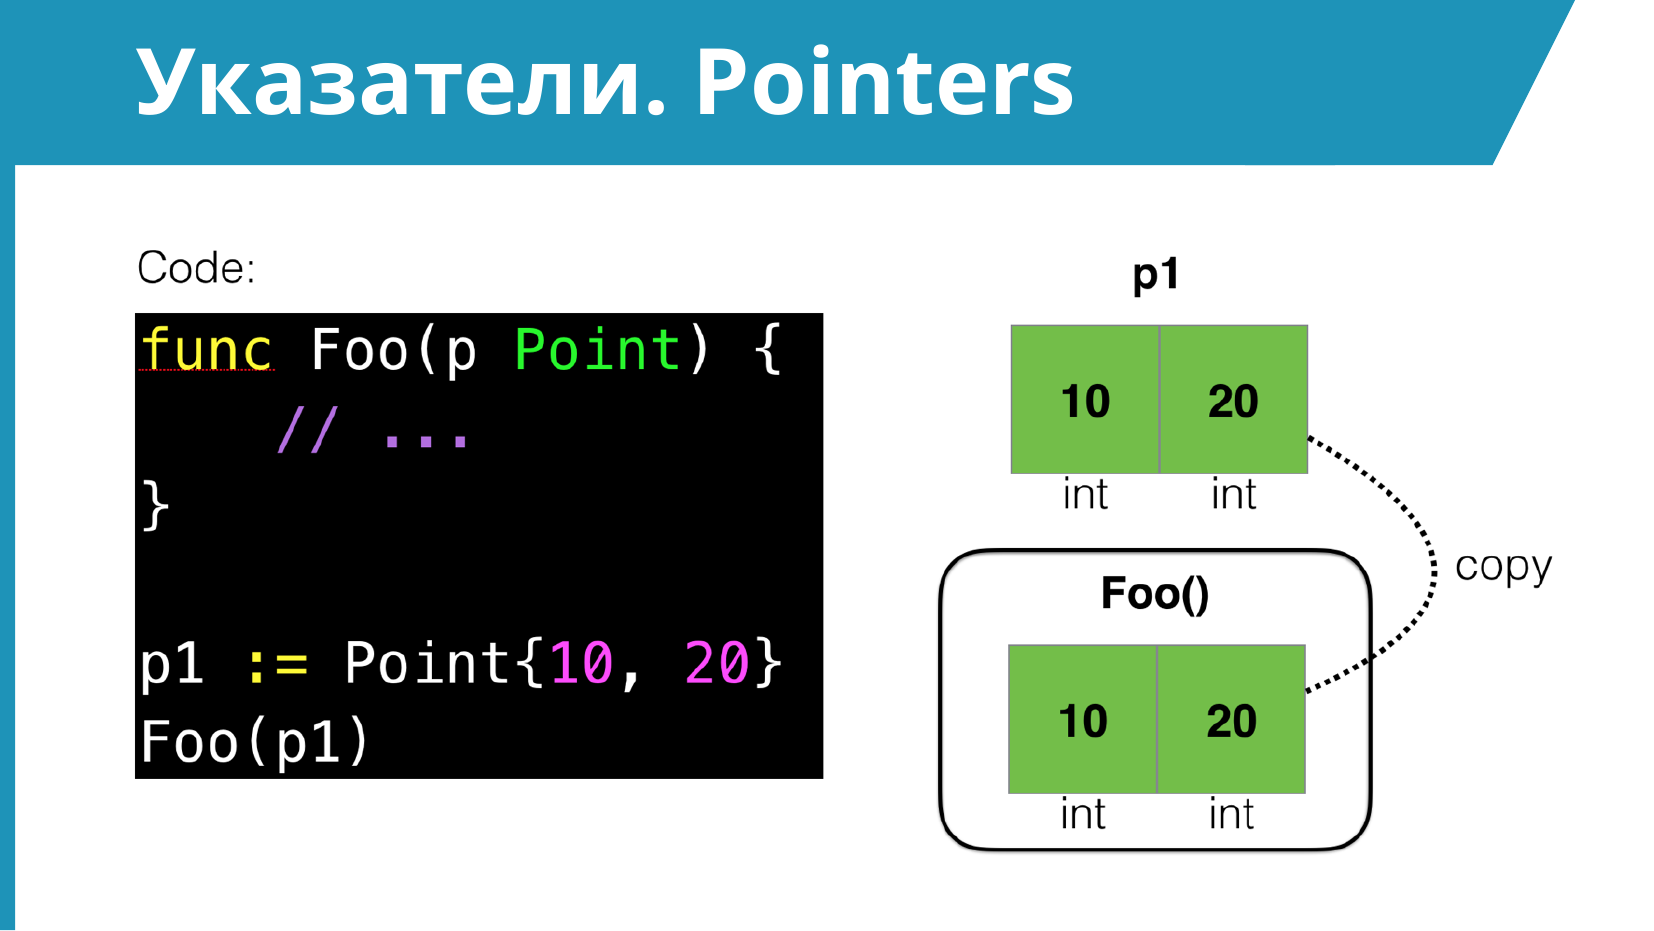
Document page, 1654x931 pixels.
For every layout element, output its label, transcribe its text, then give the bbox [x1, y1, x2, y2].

text_box [0, 0, 135, 931]
text_box [1245, 0, 1576, 166]
picture [86, 223, 1636, 891]
title Указатели. Pointers [135, 0, 1366, 191]
